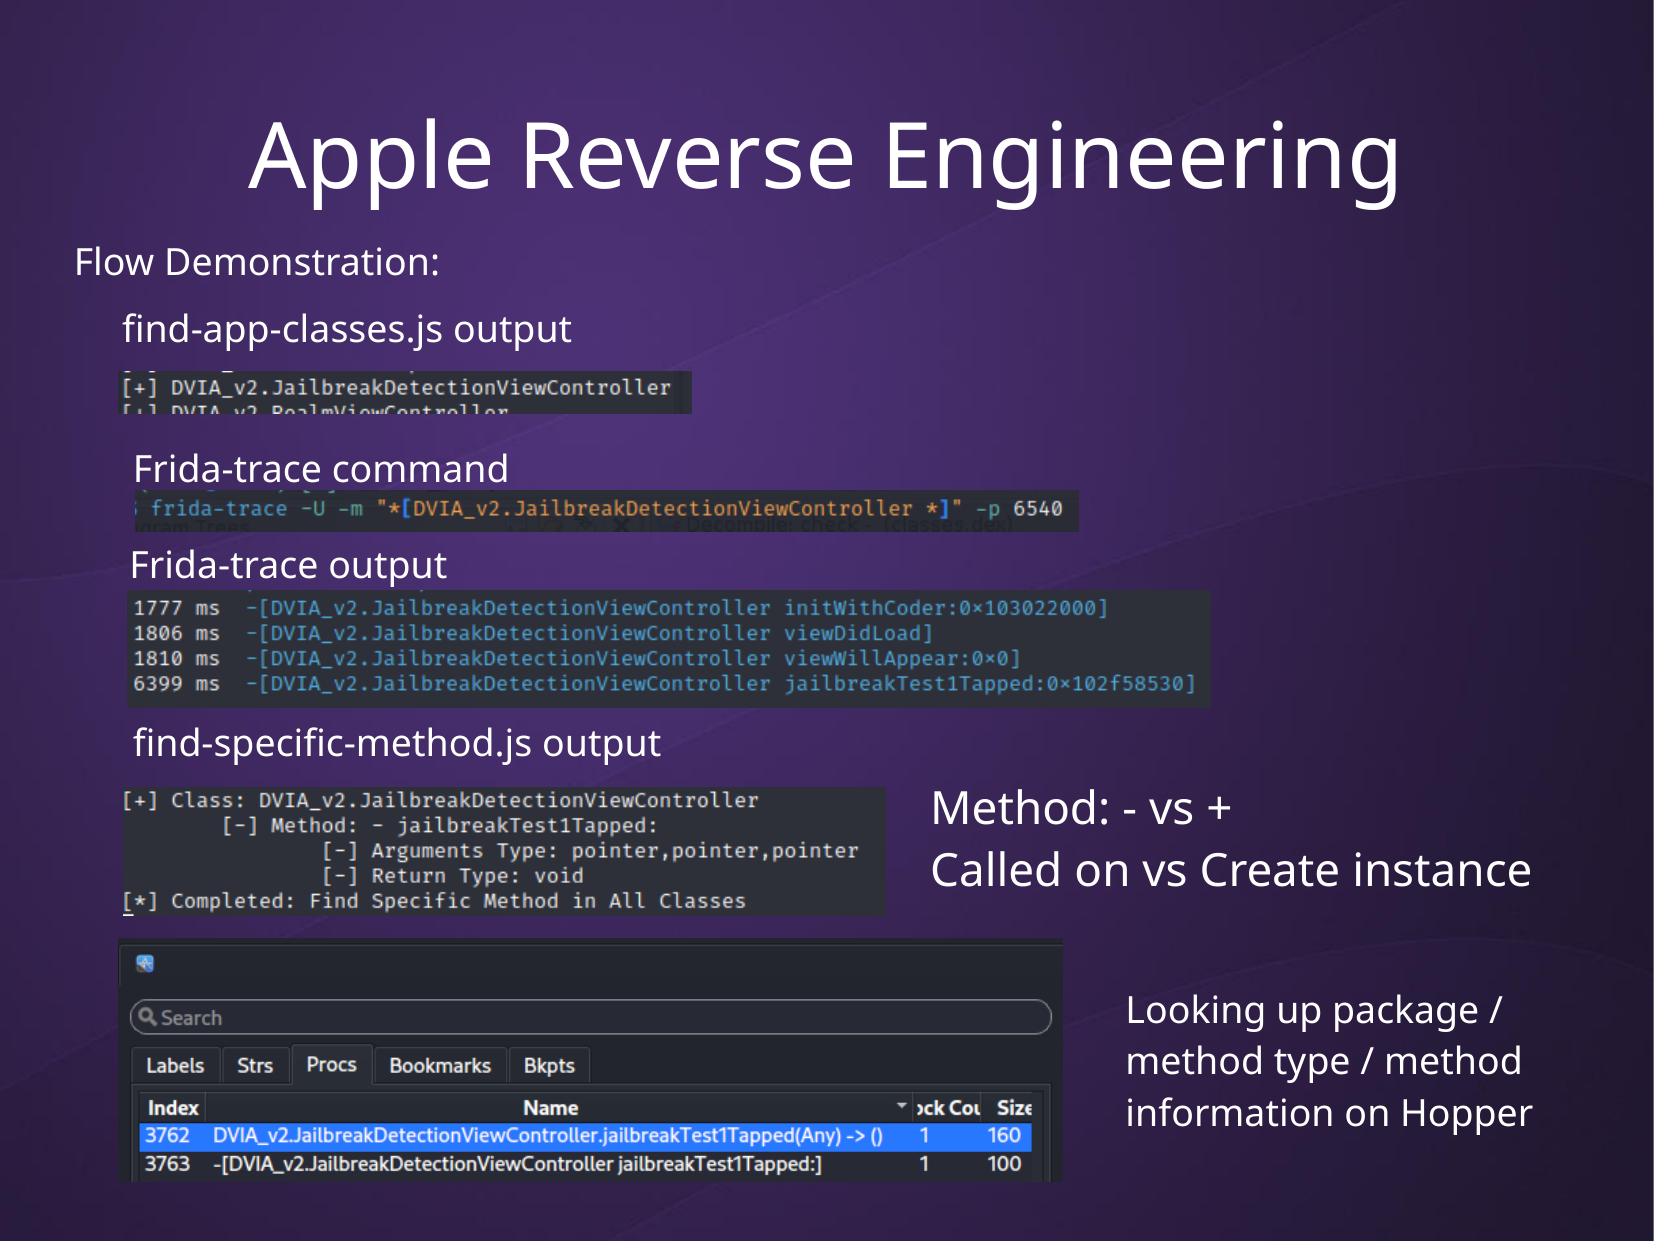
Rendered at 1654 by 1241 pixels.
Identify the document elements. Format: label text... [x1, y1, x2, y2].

text_box find-app-classes.js output [107, 295, 591, 363]
text_box Frida-trace command [118, 434, 521, 502]
text_box find-specific-method.js output [118, 708, 687, 776]
picture [0, 0, 1654, 1241]
text_box Method: - vs + Called on vs Create instance [915, 767, 1565, 916]
text_box Frida-trace output [114, 531, 473, 599]
text_box Flow Demonstration: [59, 228, 473, 296]
title Apple Reverse Engineering [82, 49, 1571, 257]
text_box Looking up package / method type / method information on Hopper [1110, 976, 1595, 1149]
